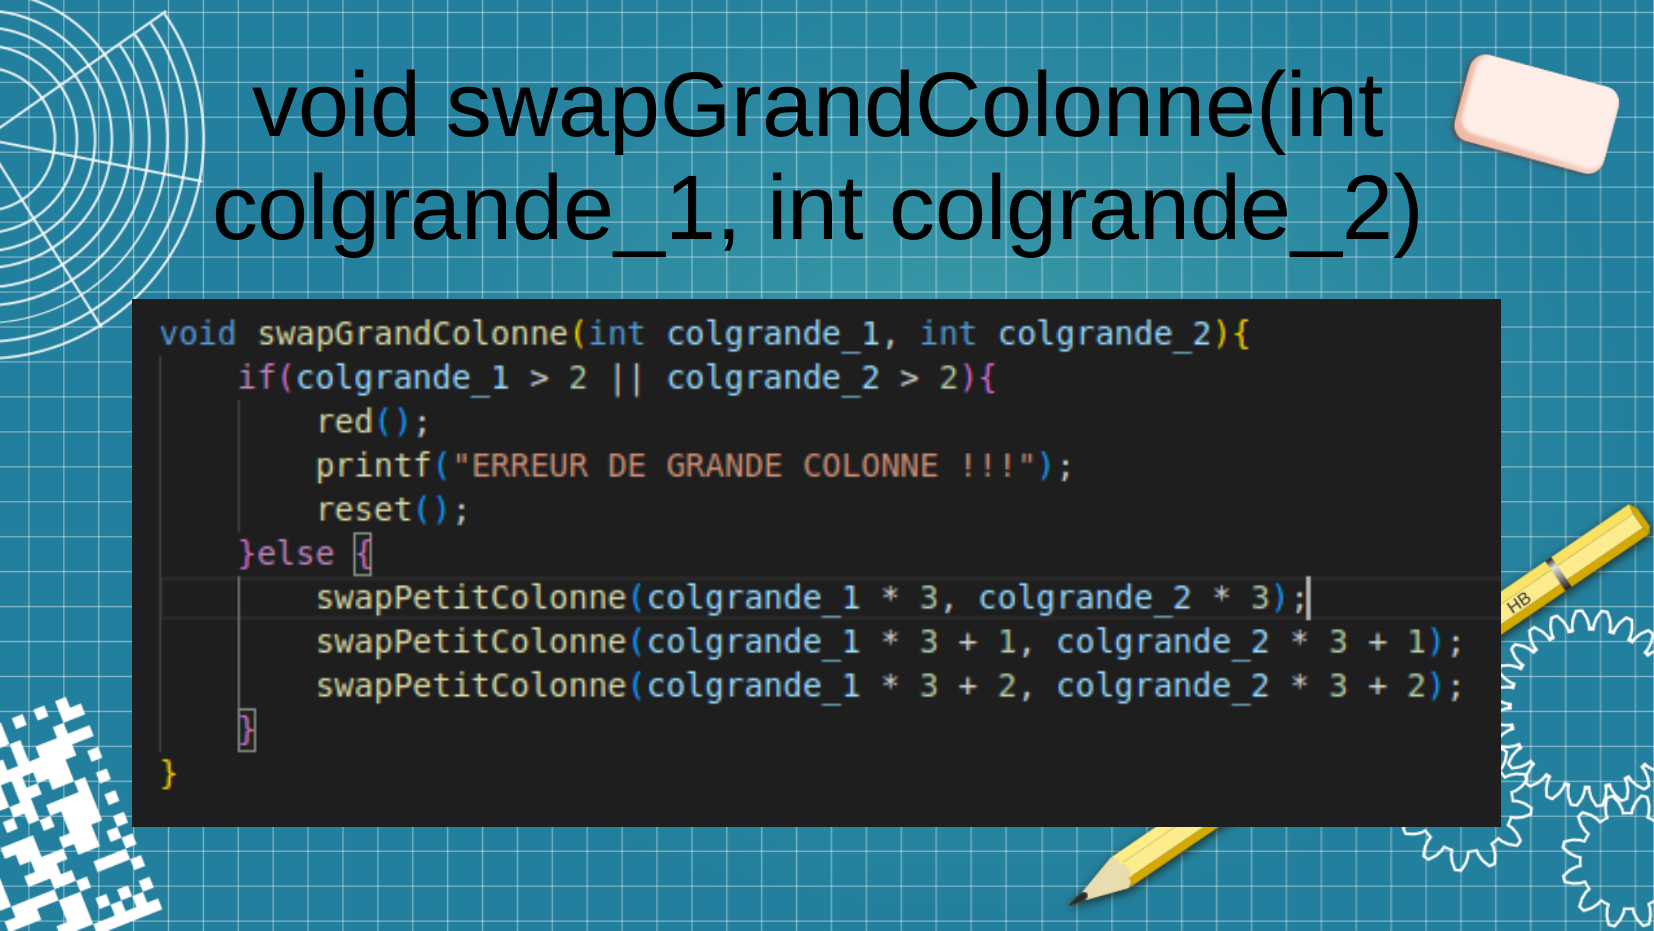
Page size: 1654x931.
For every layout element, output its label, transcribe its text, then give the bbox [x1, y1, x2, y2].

picture [0, 0, 1654, 931]
title void swapGrandColonne(int colgrande_1, int colgrande_2) [75, 49, 1564, 263]
